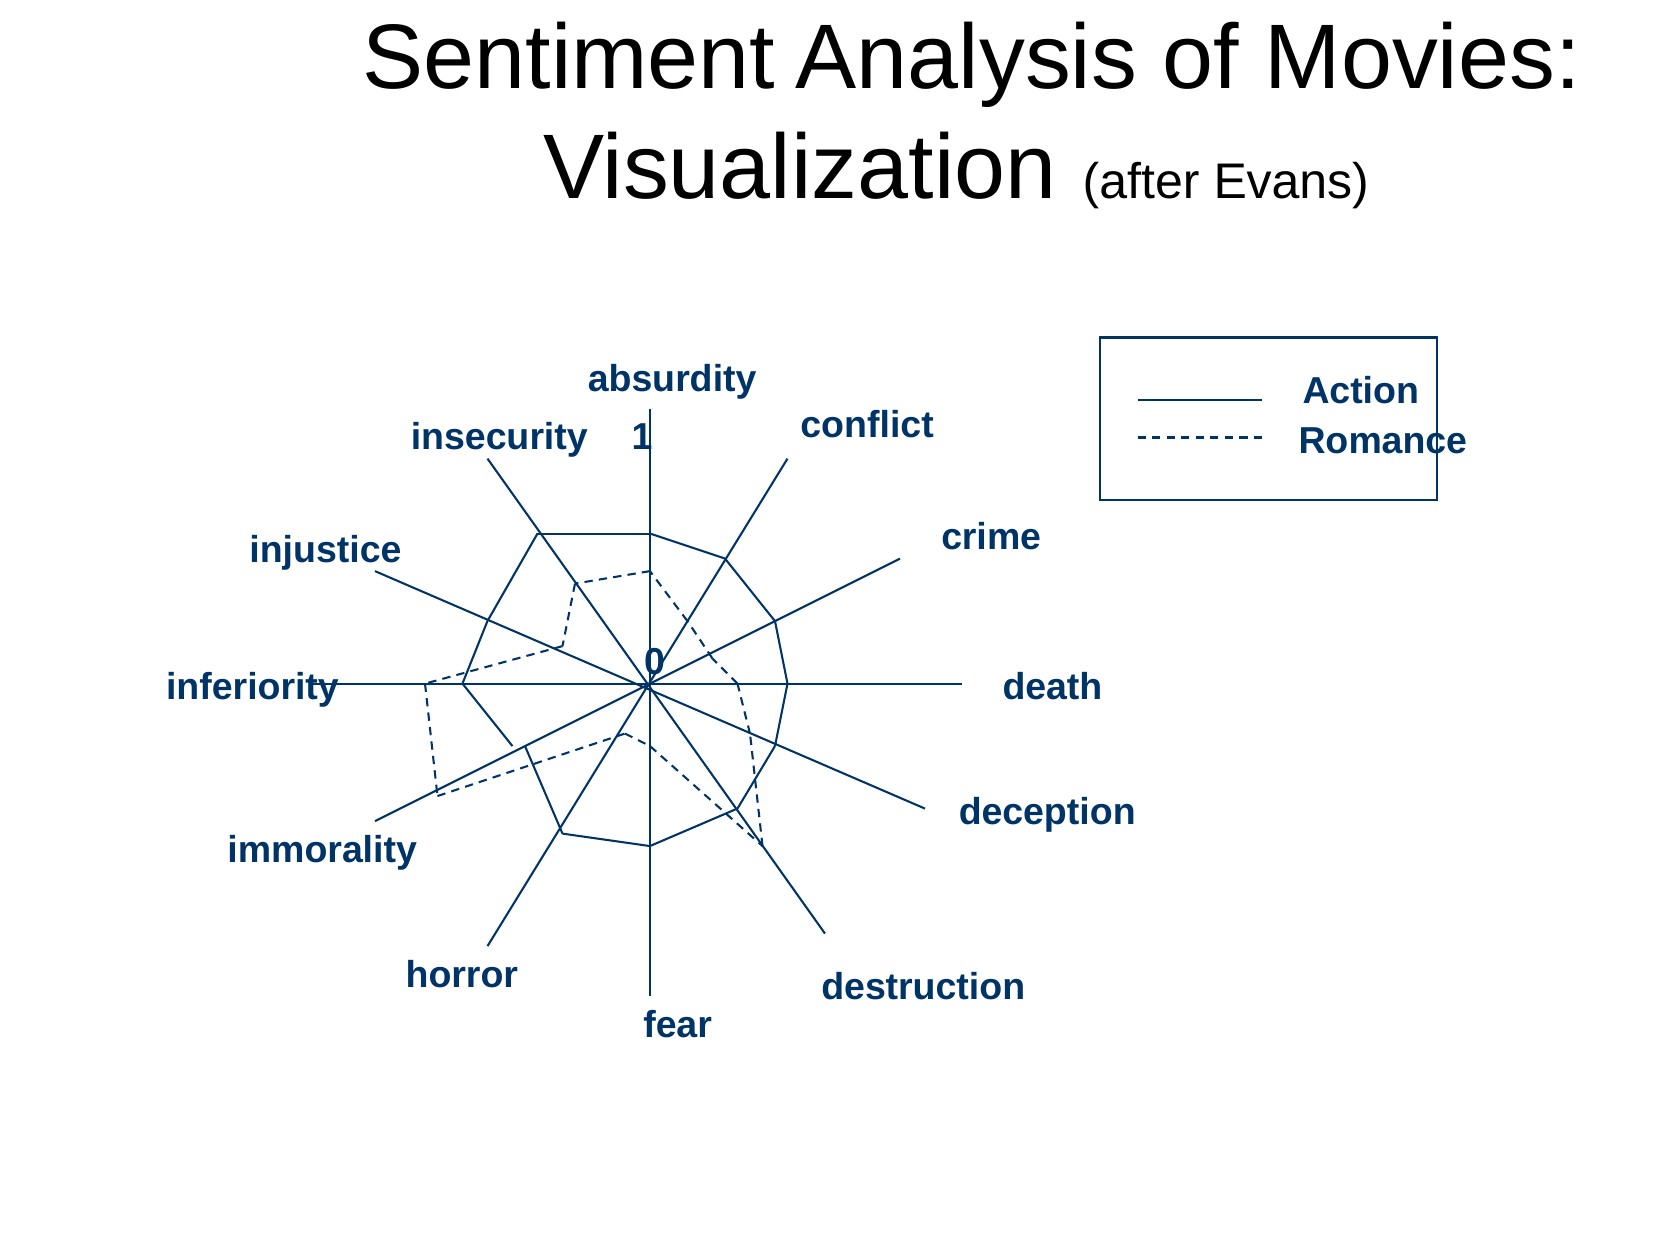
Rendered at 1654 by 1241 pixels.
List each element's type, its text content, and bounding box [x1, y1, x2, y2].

text_box 0 [594, 629, 680, 691]
text_box absurdity [537, 346, 772, 407]
text_box 1 [581, 404, 668, 466]
text_box Action [1252, 358, 1435, 408]
text_box crime [890, 504, 1056, 566]
text_box insecurity [360, 404, 581, 466]
text_box destruction [770, 954, 1041, 1016]
text_box conflict [750, 392, 949, 453]
text_box fear [593, 992, 727, 1053]
text_box death [952, 654, 1118, 716]
text_box Romance [1438, 408, 1482, 470]
title Sentiment Analysis of Movies: Visualization (after Evans) [287, 0, 1625, 225]
text_box deception [908, 779, 1151, 841]
text_box injustice [199, 517, 417, 578]
text_box inferiority [115, 654, 354, 716]
text_box Romance [1248, 408, 1436, 470]
text_box horror [355, 942, 534, 1003]
text_box immorality [177, 817, 432, 878]
